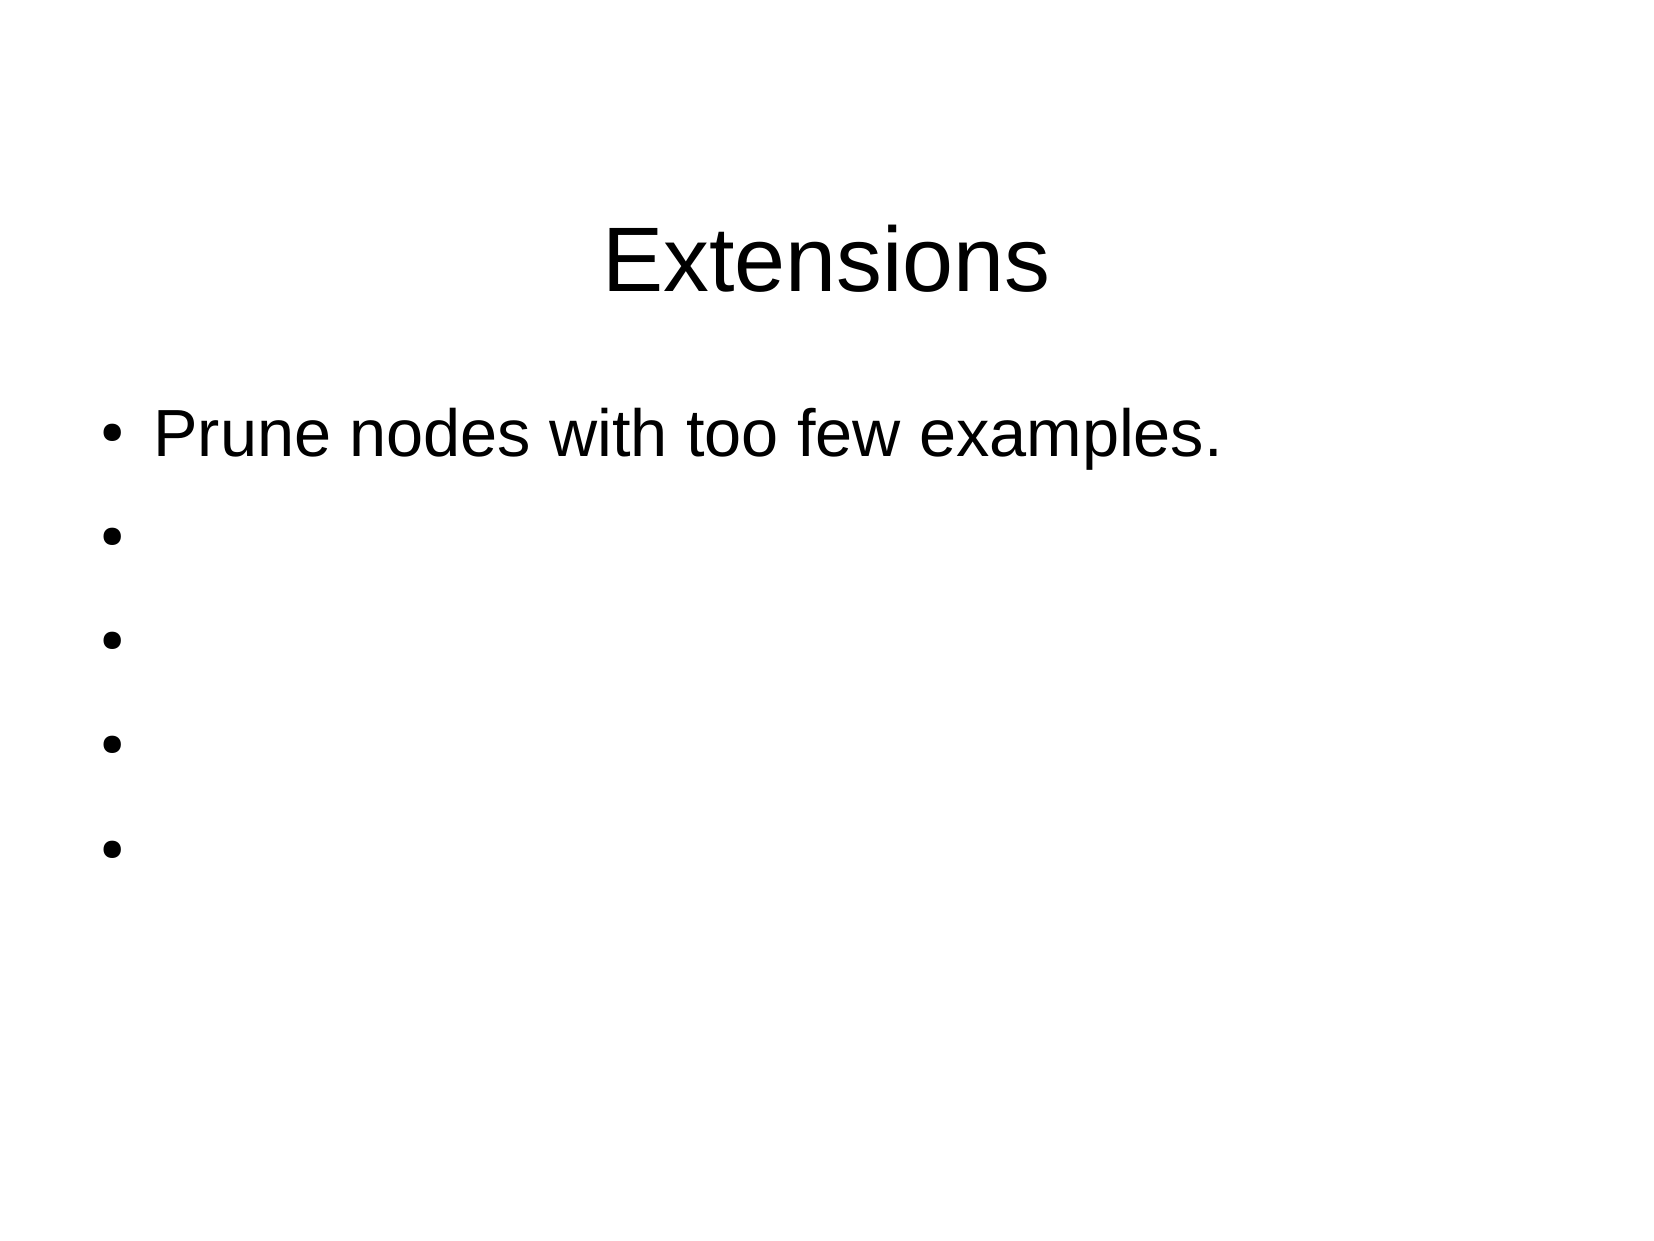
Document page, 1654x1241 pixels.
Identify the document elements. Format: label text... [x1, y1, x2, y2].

list Prune nodes with too few examples. [82, 396, 1571, 1215]
title Extensions [82, 163, 1571, 356]
